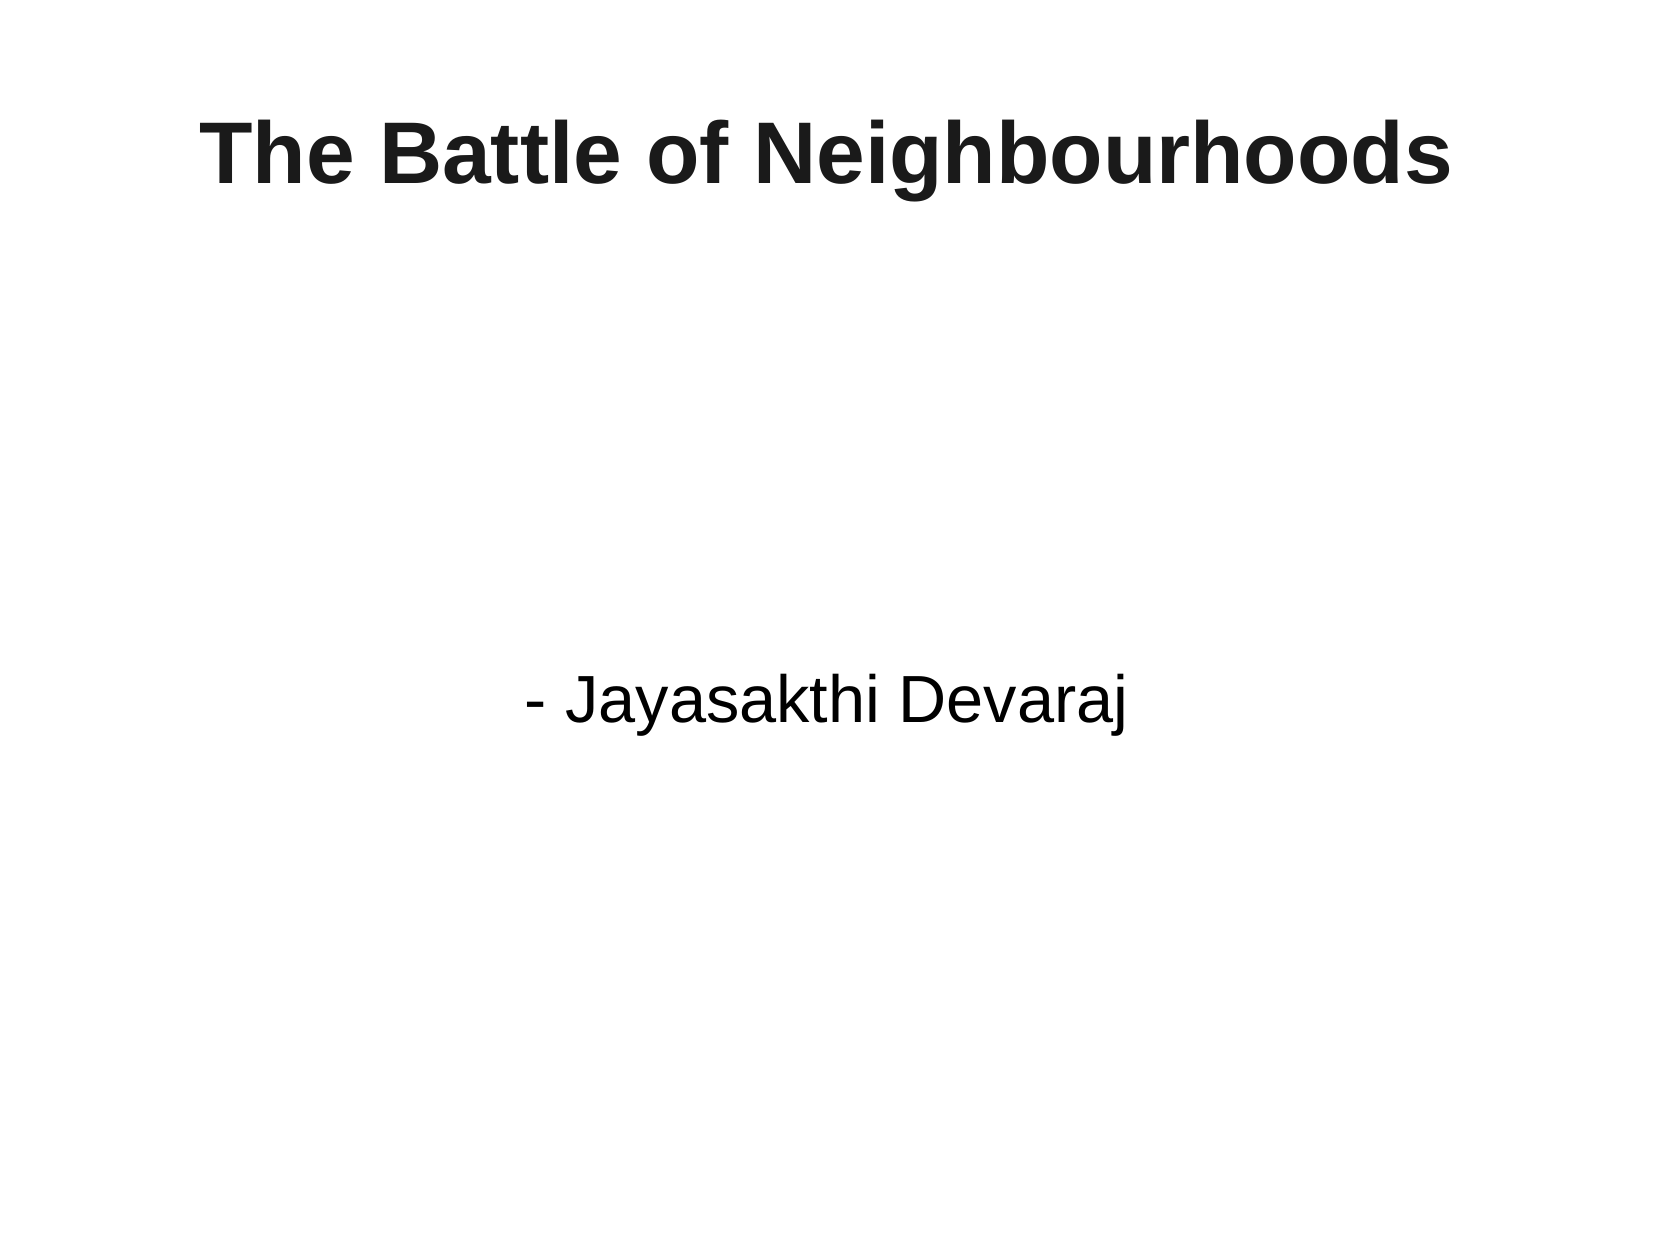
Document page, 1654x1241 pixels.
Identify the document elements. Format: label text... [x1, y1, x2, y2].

title The Battle of Neighbourhoods [82, 49, 1571, 257]
subtitle - Jayasakthi Devaraj [82, 290, 1571, 1109]
